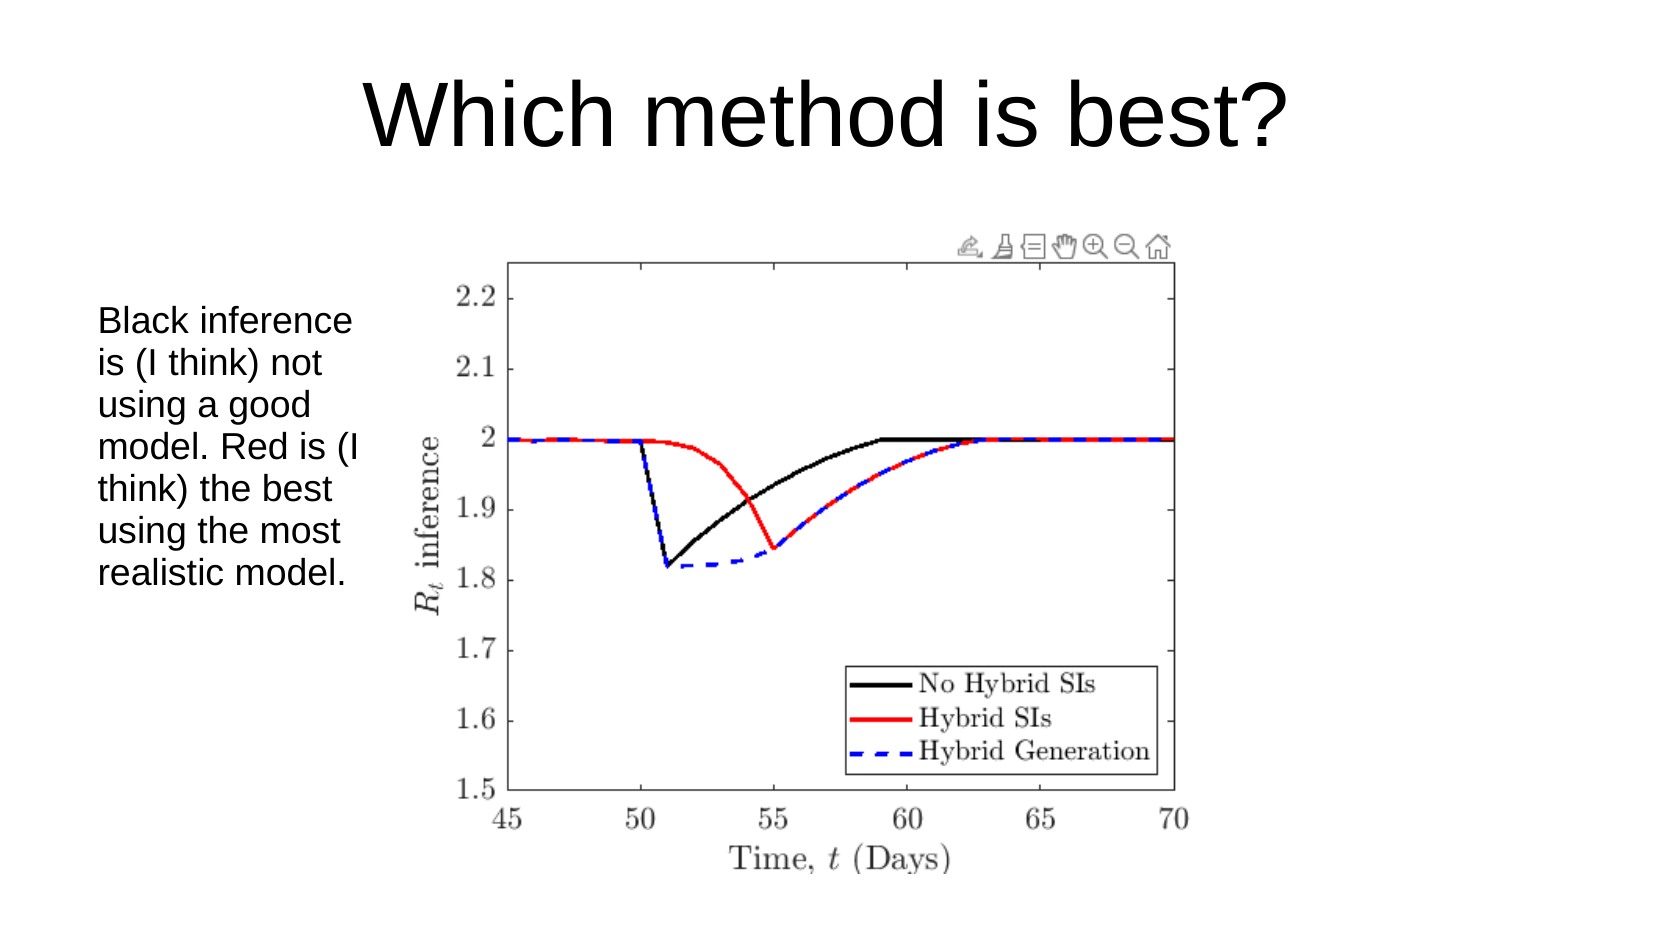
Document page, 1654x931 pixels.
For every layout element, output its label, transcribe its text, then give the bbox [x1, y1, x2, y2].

picture [401, 217, 1235, 874]
title Which method is best? [82, 37, 1571, 193]
text_box Black inference is (I think) not using a good model. Red is (I think) the best using the most realistic model. [82, 292, 390, 686]
